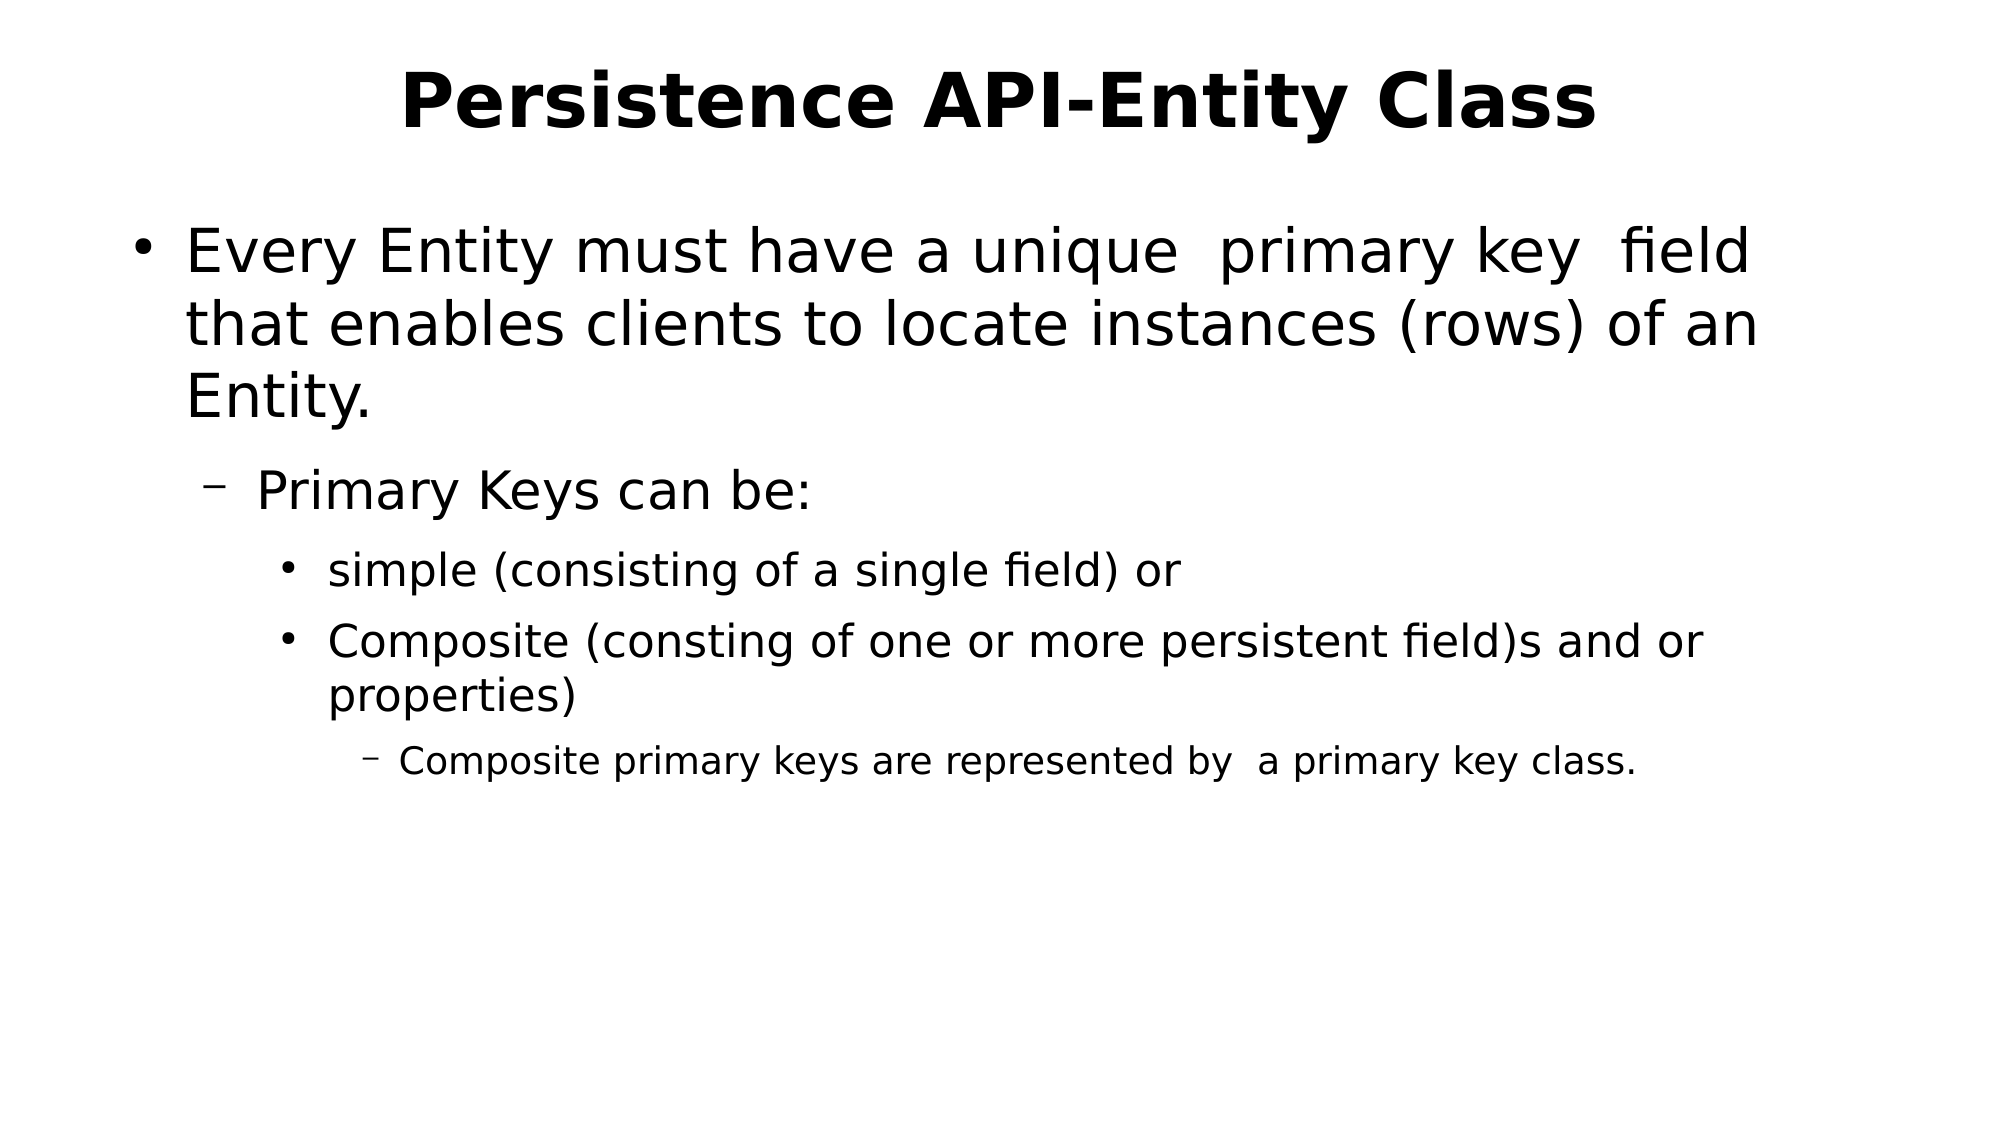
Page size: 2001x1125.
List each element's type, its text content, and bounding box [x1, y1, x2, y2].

list Every Entity must have a unique primary key field that enables clients to locate instances (rows) of an Entity. Primary Keys can be: simple (consisting of a single field) or Composite (consting of one or more persistent field)s and or properties) Composite primary keys are represented by a primary key class. [99, 204, 1860, 1075]
title Persistence API-Entity Class [99, 44, 1900, 177]
